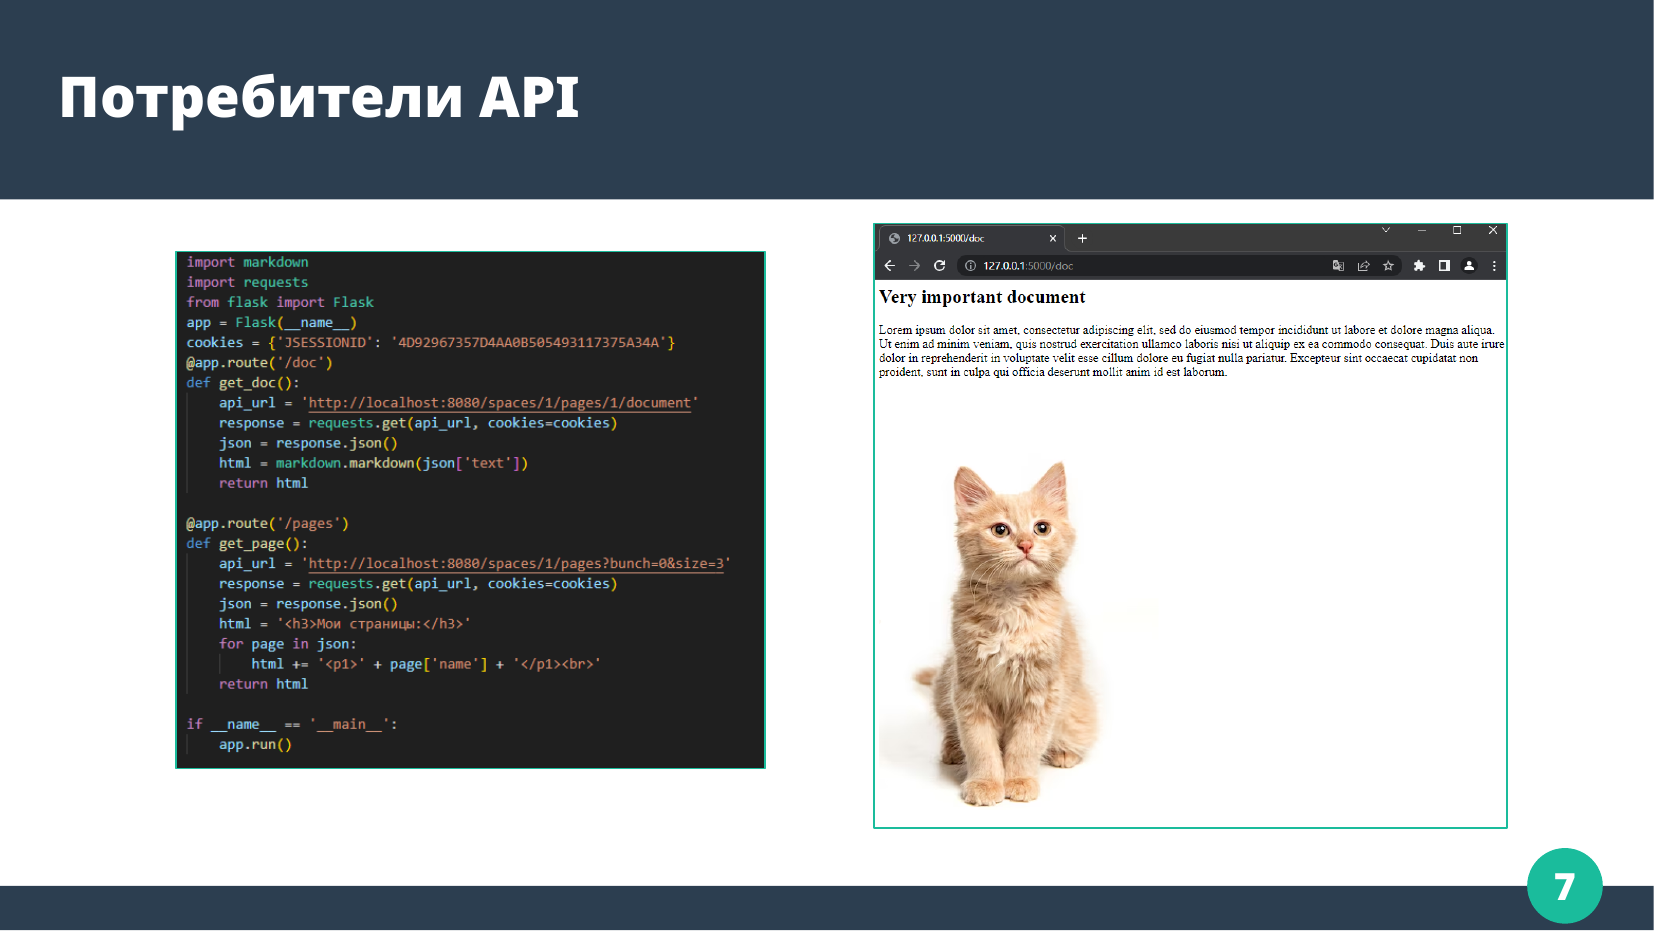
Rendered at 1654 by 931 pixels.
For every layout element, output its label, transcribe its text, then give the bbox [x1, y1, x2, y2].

picture [874, 224, 1506, 827]
picture [177, 252, 765, 768]
title Потребители API [59, 37, 1595, 155]
